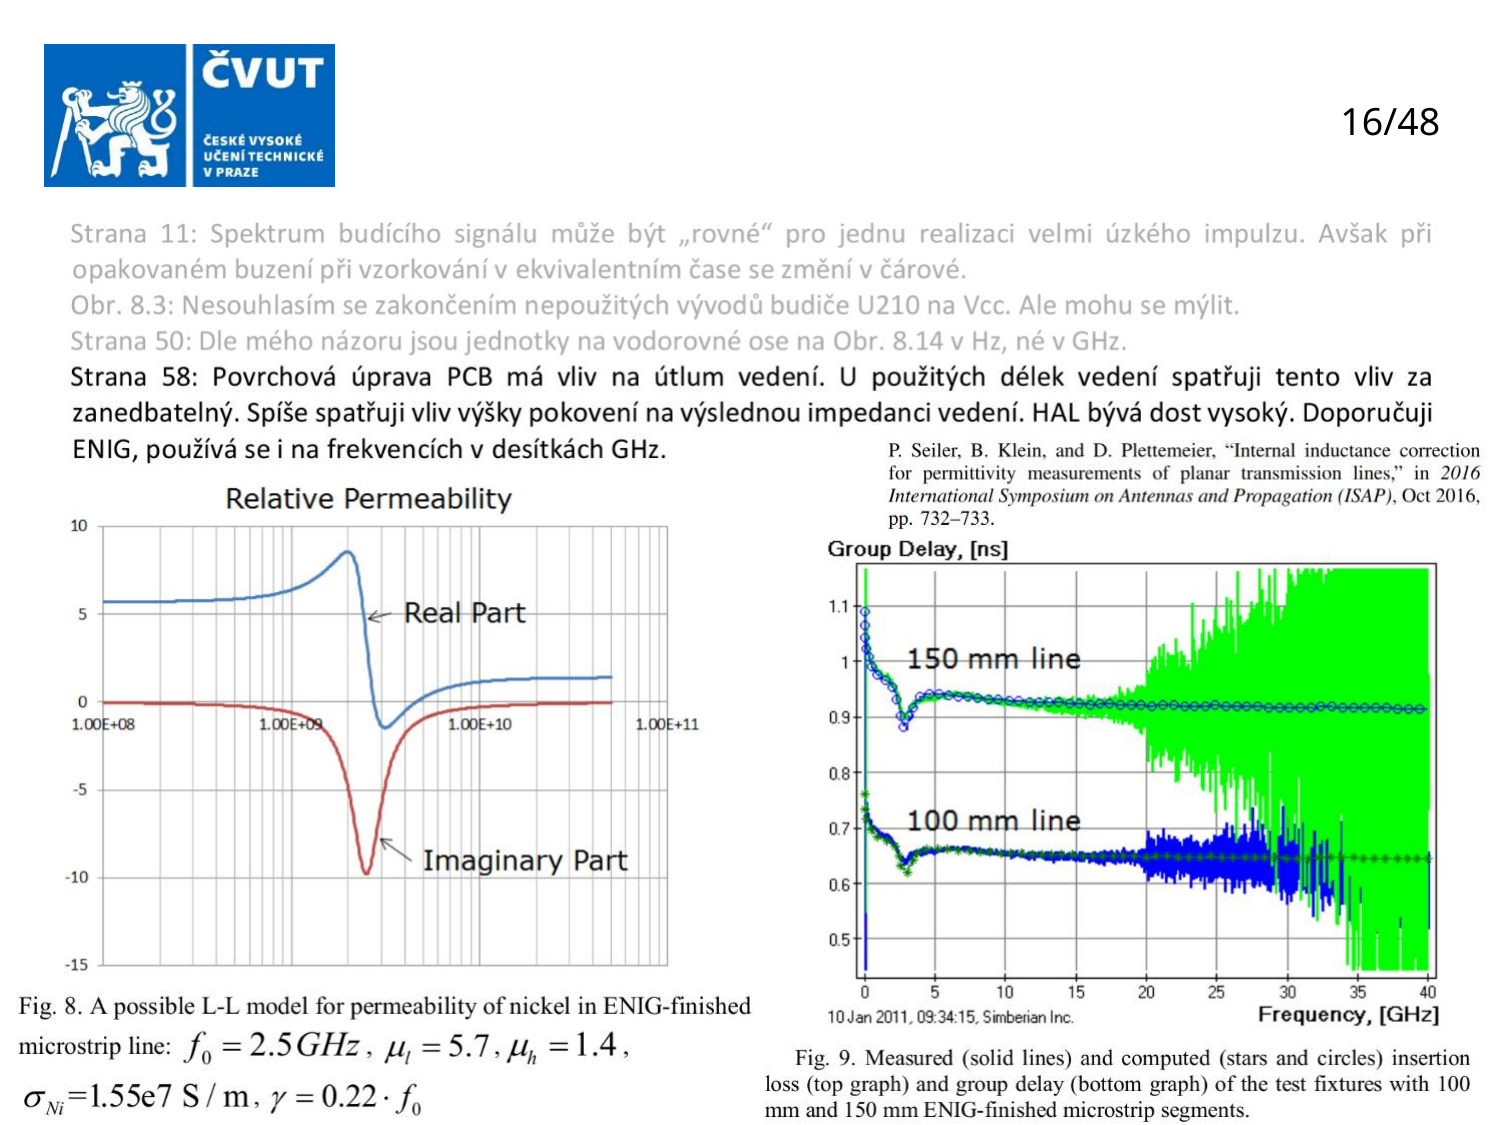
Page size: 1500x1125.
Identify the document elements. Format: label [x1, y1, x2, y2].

picture [0, 477, 1500, 1125]
picture [44, 44, 335, 187]
text_box [15, 216, 1486, 361]
picture [60, 361, 1486, 531]
